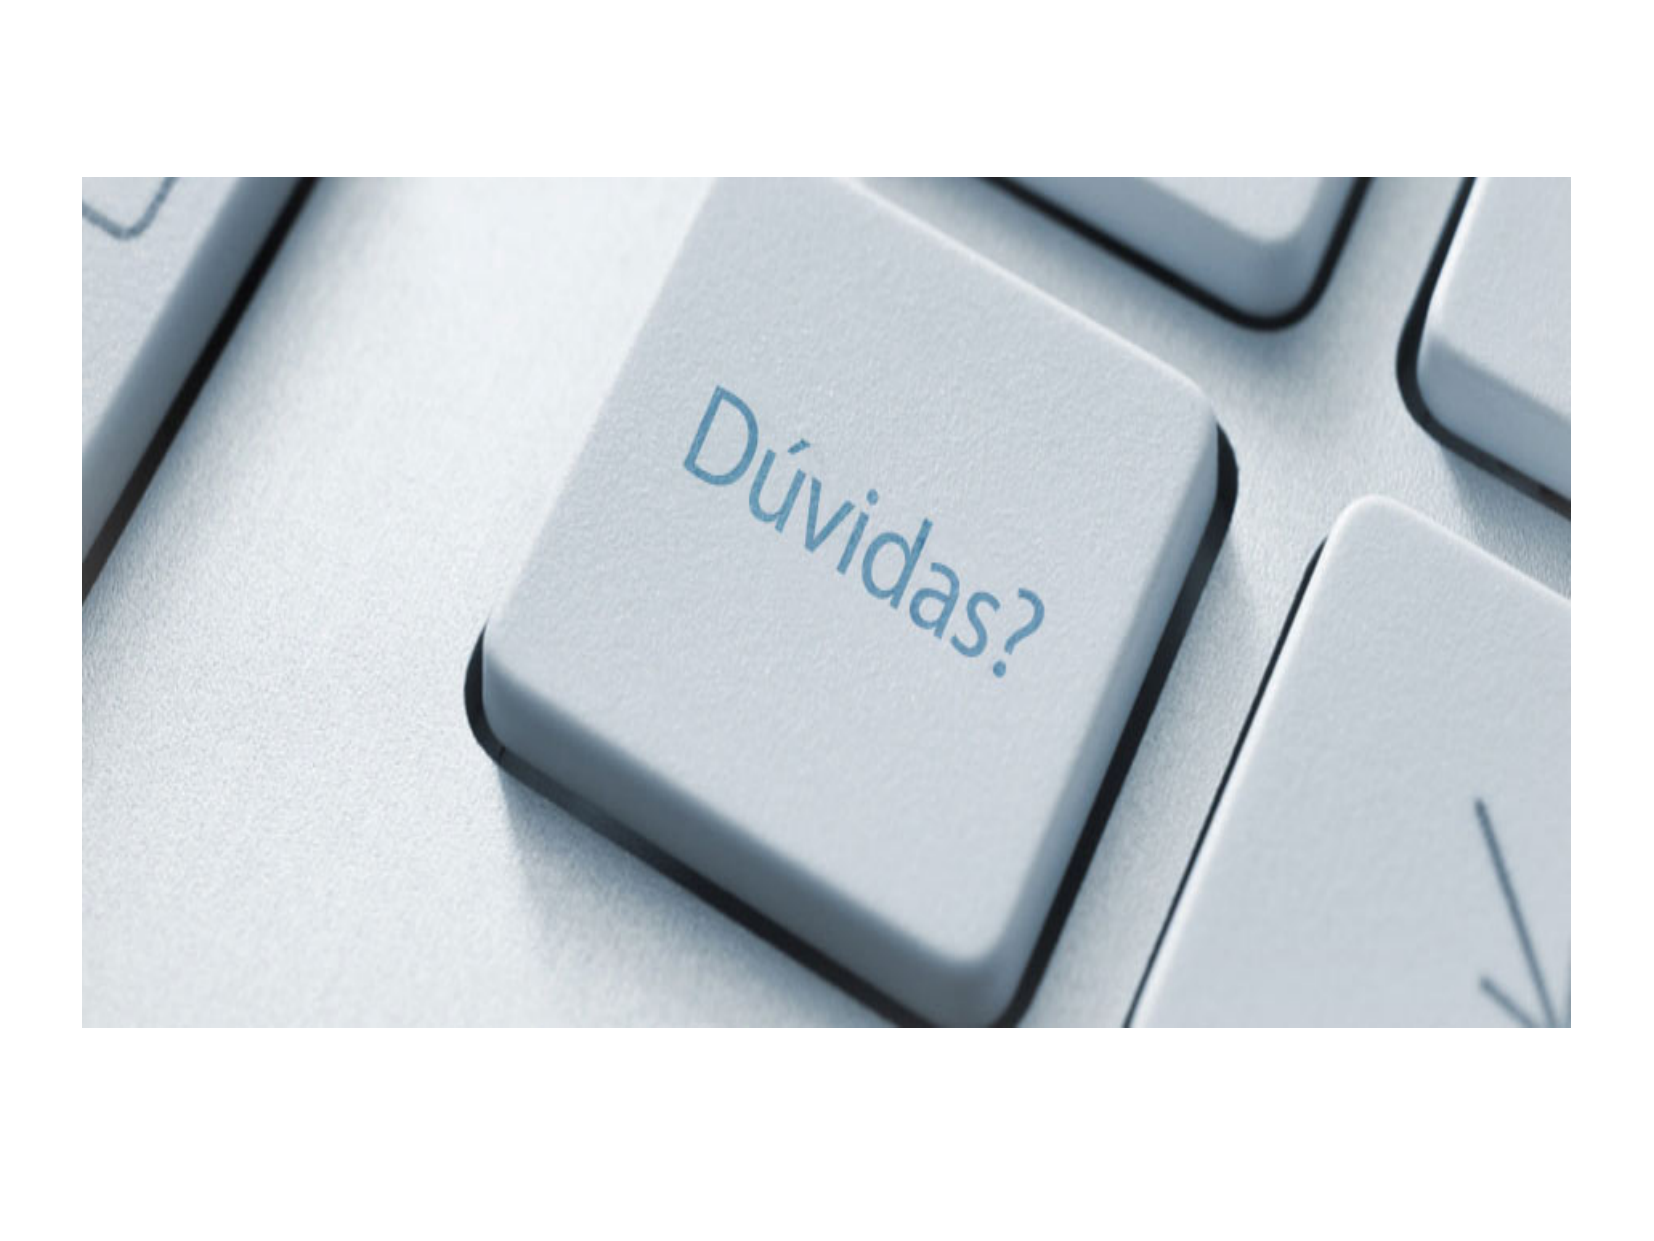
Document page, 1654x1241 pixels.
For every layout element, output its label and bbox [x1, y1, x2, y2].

picture [82, 177, 1571, 1028]
